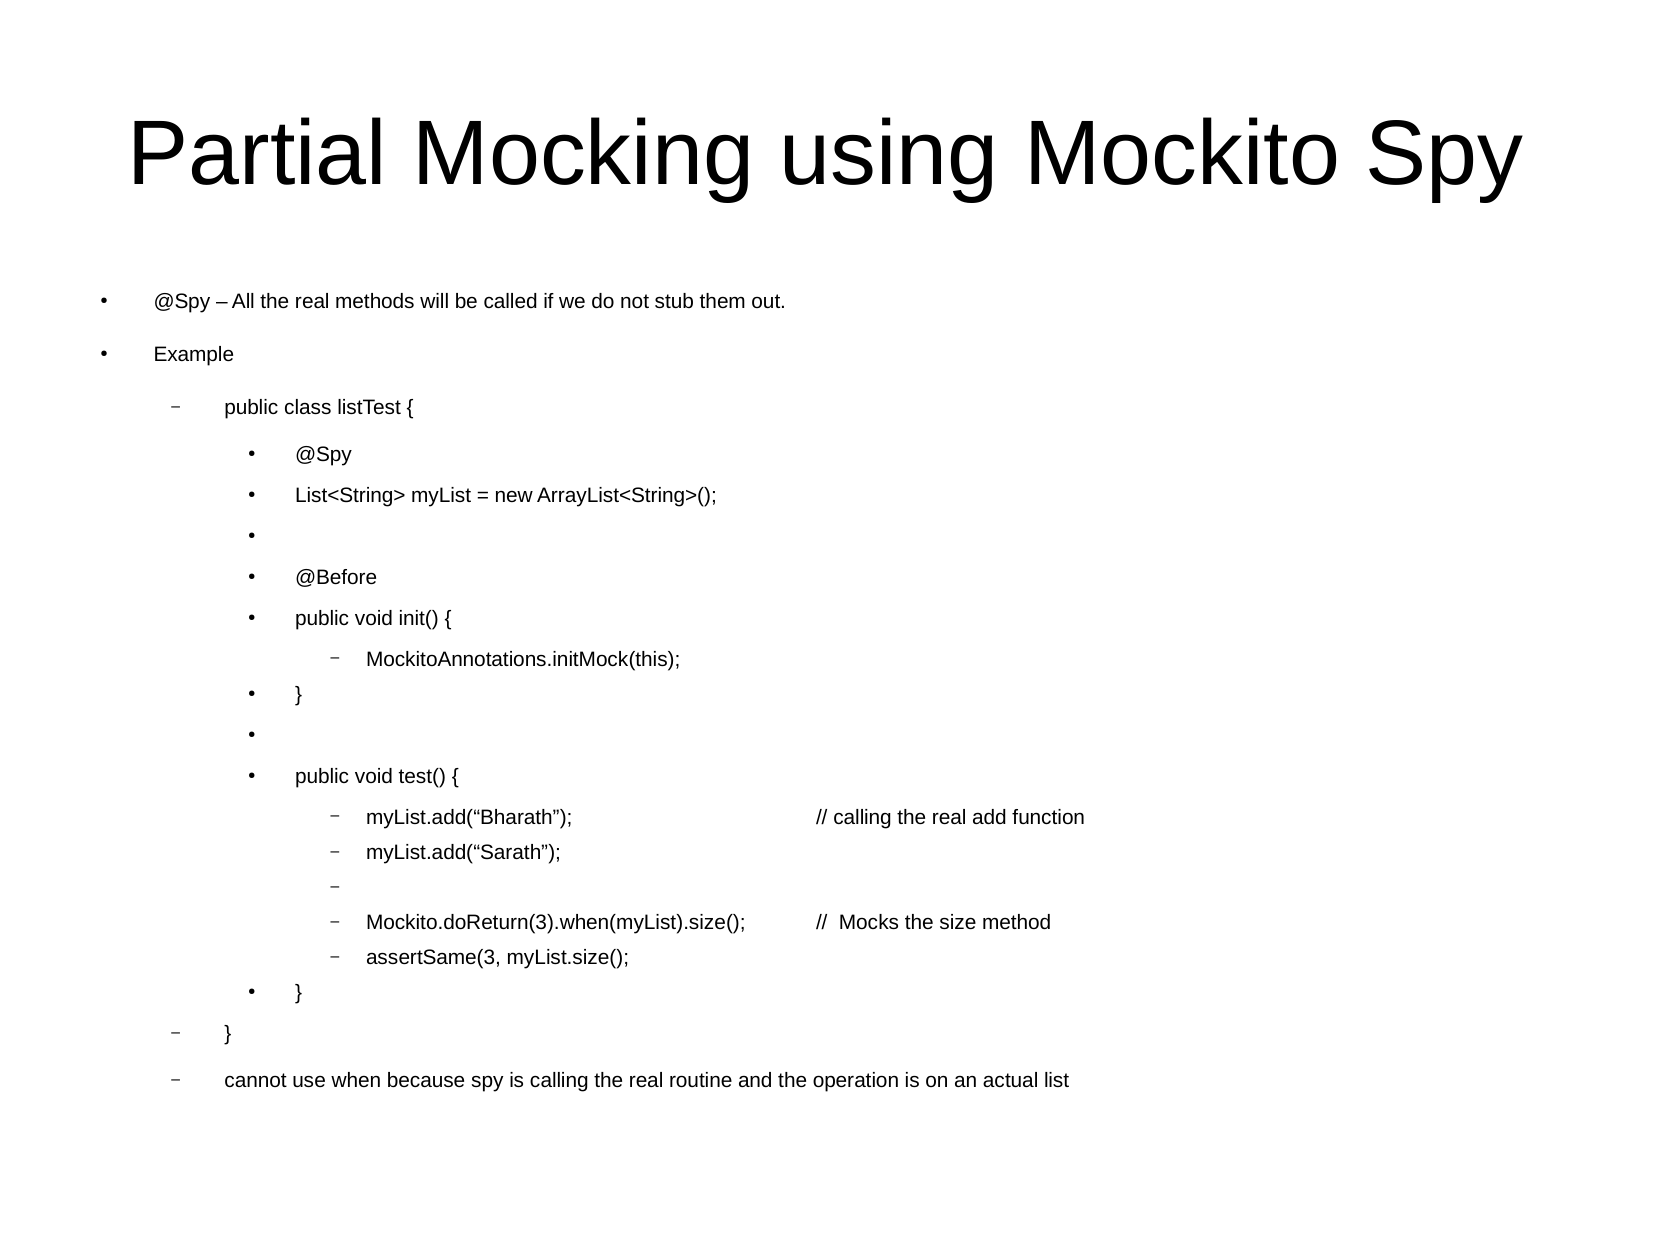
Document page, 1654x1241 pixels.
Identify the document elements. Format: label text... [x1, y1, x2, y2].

list @Spy – All the real methods will be called if we do not stub them out. Example public class listTest { @Spy List<String> myList = new ArrayList<String>(); @Before public void init() { MockitoAnnotations.initMock(this); } public void test() { myList.add(“Bharath”); // calling the real add function myList.add(“Sarath”); Mockito.doReturn(3).when(myList).size(); // Mocks the size method assertSame(3, myList.size(); } } cannot use when because spy is calling the real routine and the operation is on an actual list [82, 290, 1636, 1216]
title Partial Mocking using Mockito Spy [82, 49, 1571, 257]
